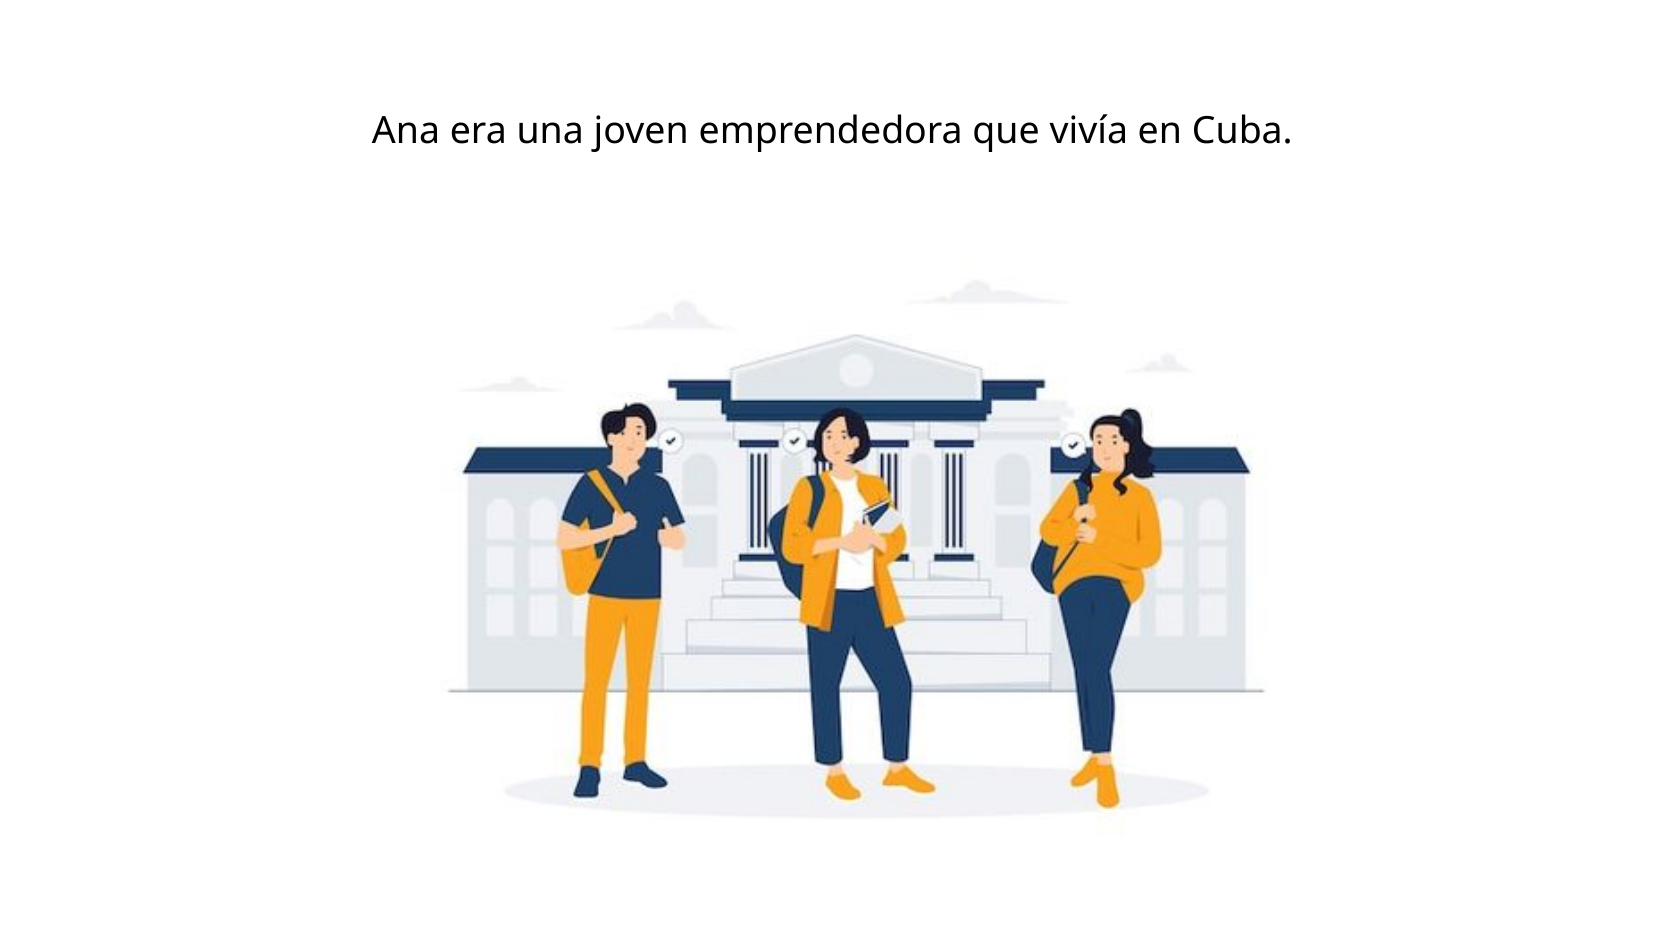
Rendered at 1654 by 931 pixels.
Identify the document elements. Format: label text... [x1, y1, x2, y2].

title Ana era una joven emprendedora que vivía en Cuba. [88, 51, 1577, 207]
picture [354, 206, 1360, 911]
